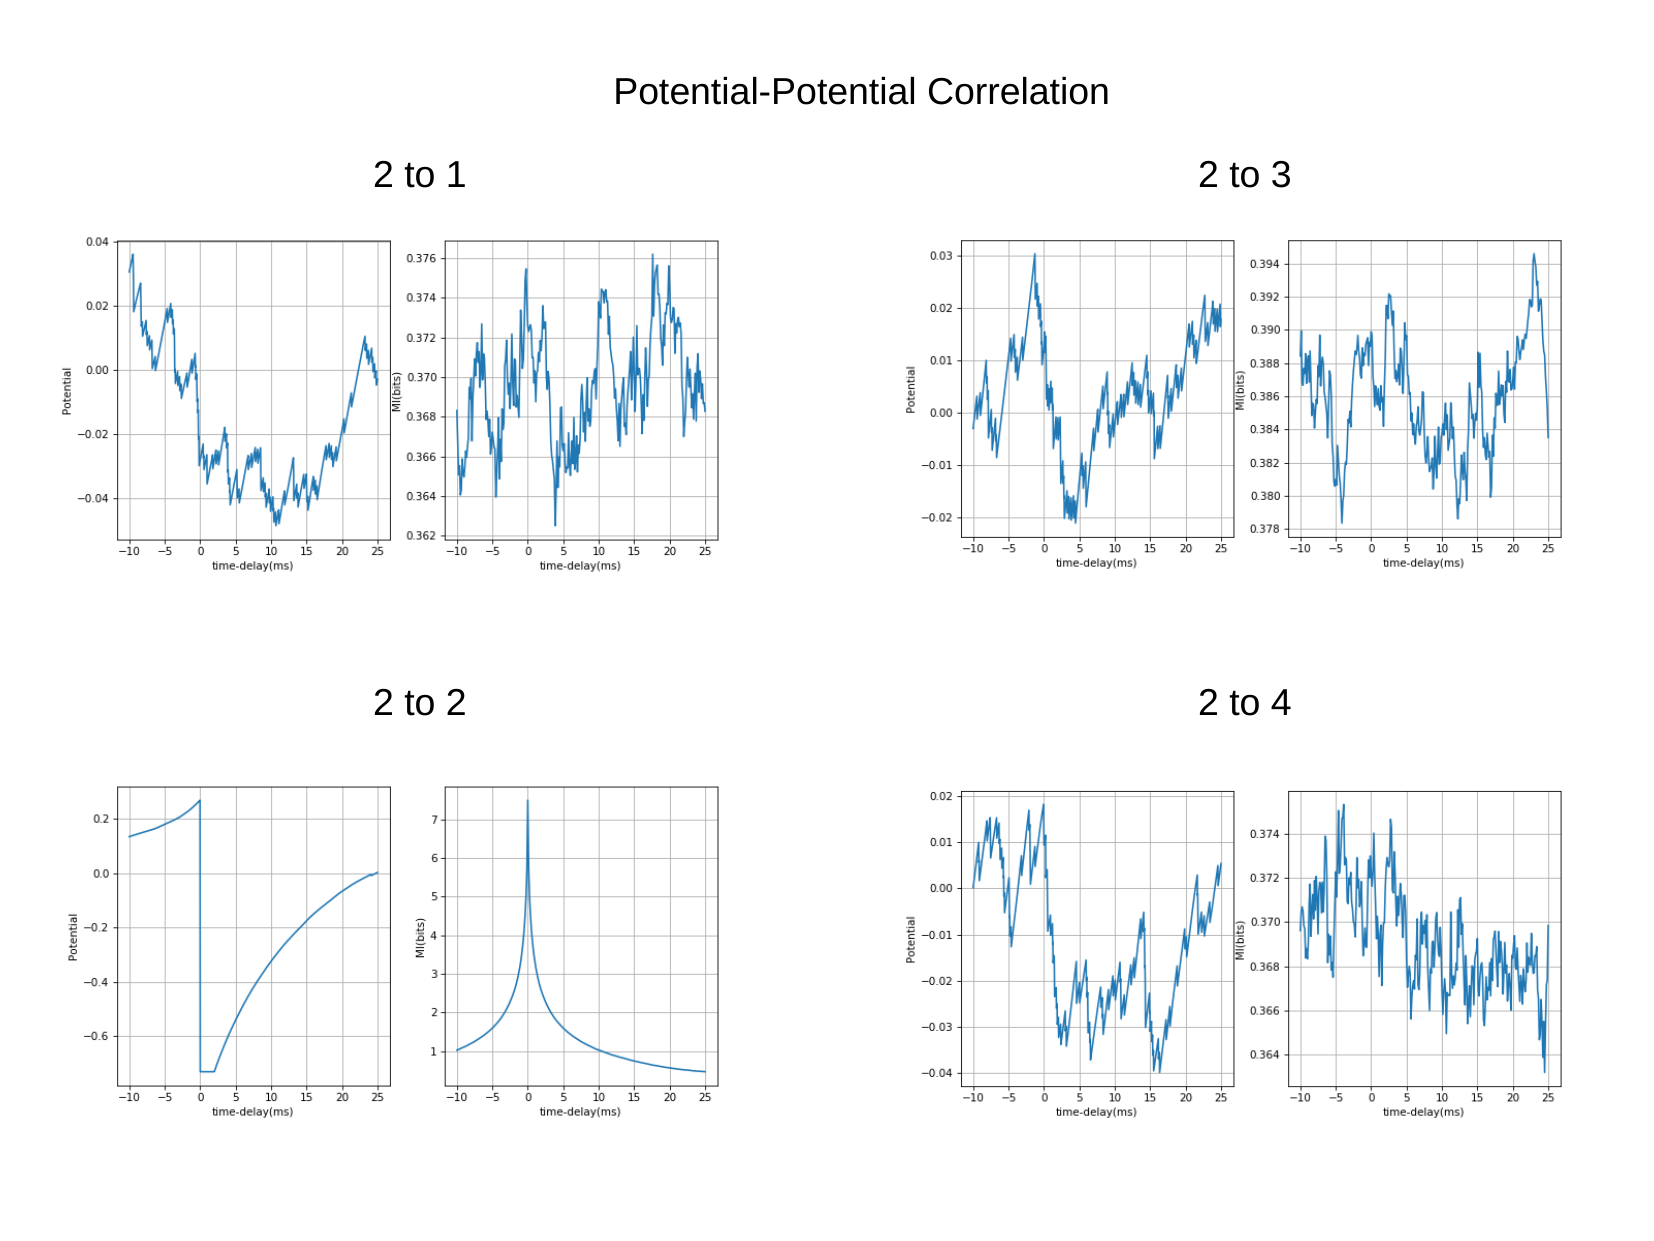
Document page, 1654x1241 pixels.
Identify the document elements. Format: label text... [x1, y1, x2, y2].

picture [864, 745, 1638, 1128]
text_box 2 to 1 [240, 146, 601, 204]
picture [20, 194, 795, 582]
picture [864, 194, 1638, 579]
text_box 2 to 2 [240, 674, 601, 732]
text_box 2 to 4 [1065, 674, 1426, 732]
text_box 2 to 3 [1065, 146, 1426, 204]
picture [20, 740, 795, 1128]
text_box Potential-Potential Correlation [598, 63, 1126, 121]
